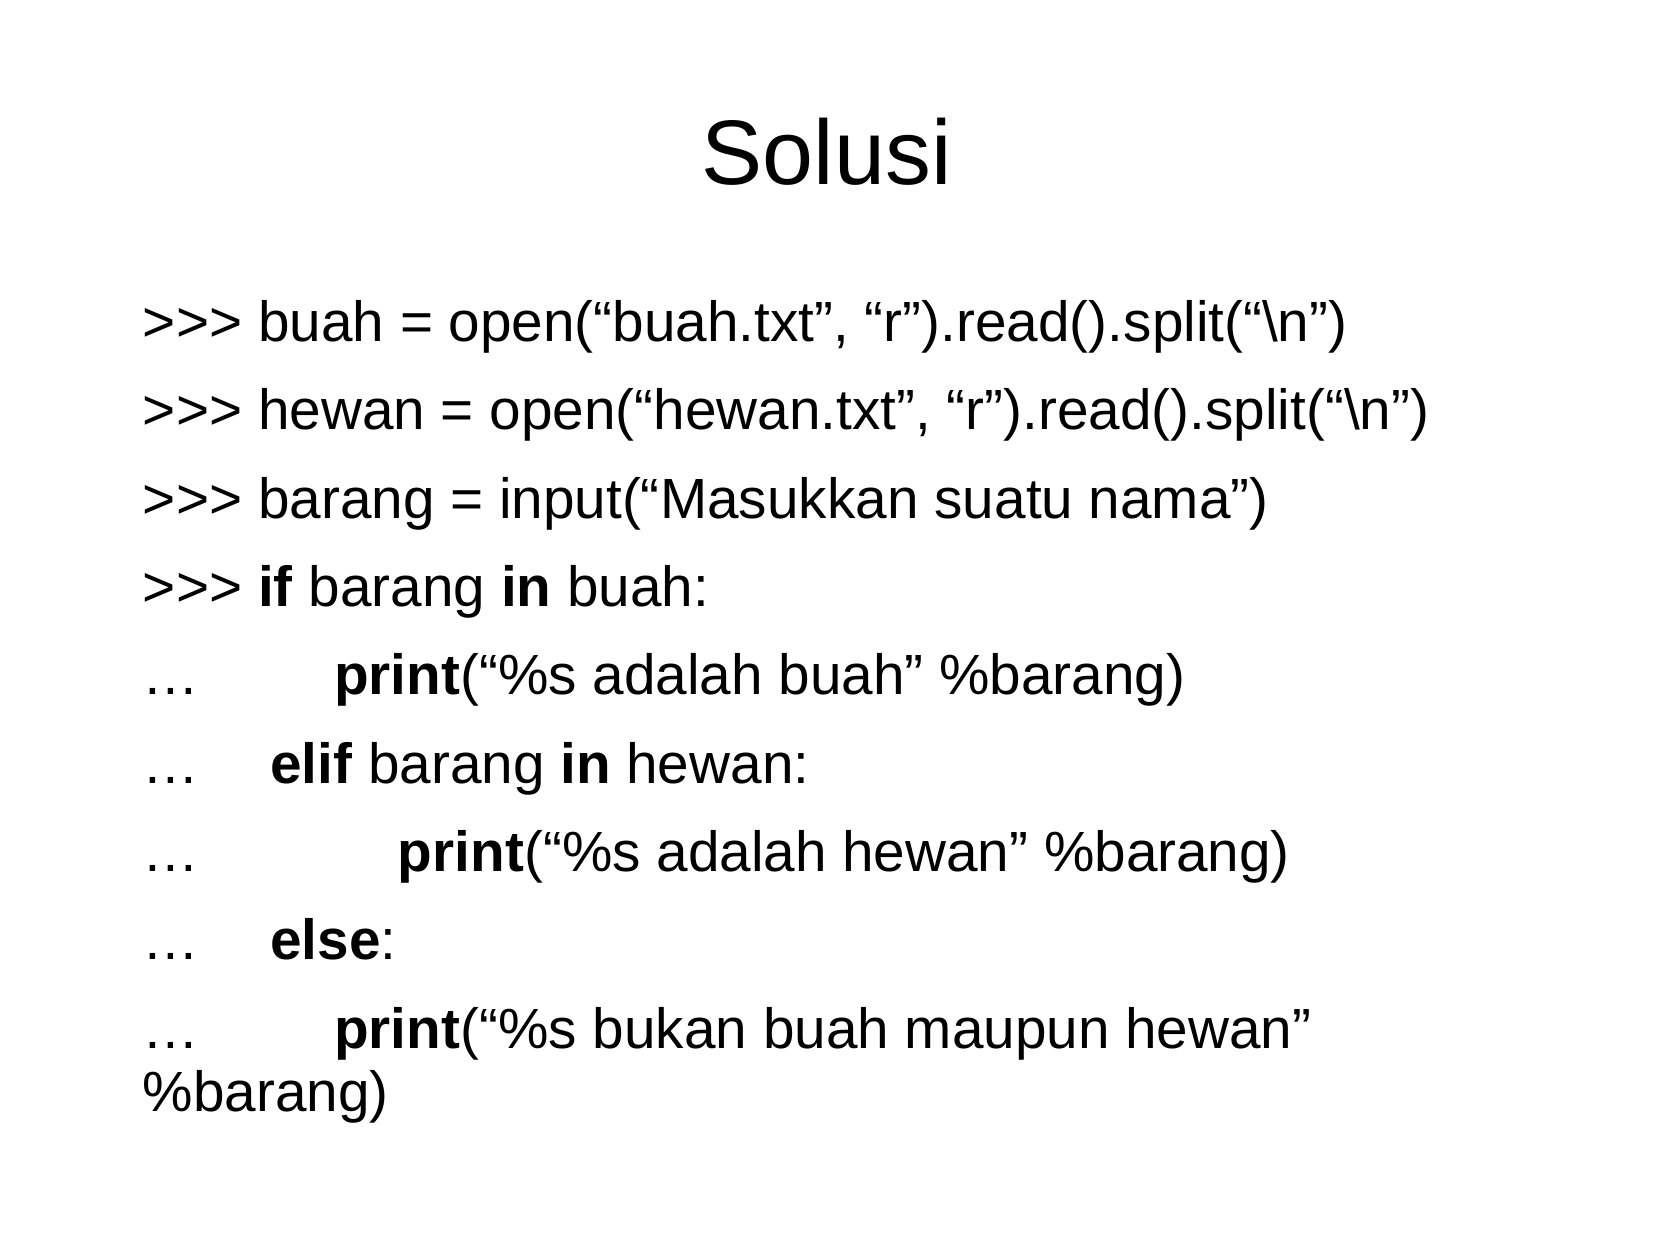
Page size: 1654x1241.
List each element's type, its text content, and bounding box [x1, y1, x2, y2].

list >>> buah = open(“buah.txt”, “r”).read().split(“\n”) >>> hewan = open(“hewan.txt”, “r”).read().split(“\n”) >>> barang = input(“Masukkan suatu nama”) >>> if barang in buah: … print(“%s adalah buah” %barang) … elif barang in hewan: … print(“%s adalah hewan” %barang) … else: … print(“%s bukan buah maupun hewan” %barang) [82, 290, 1571, 1126]
title Solusi [82, 49, 1571, 257]
